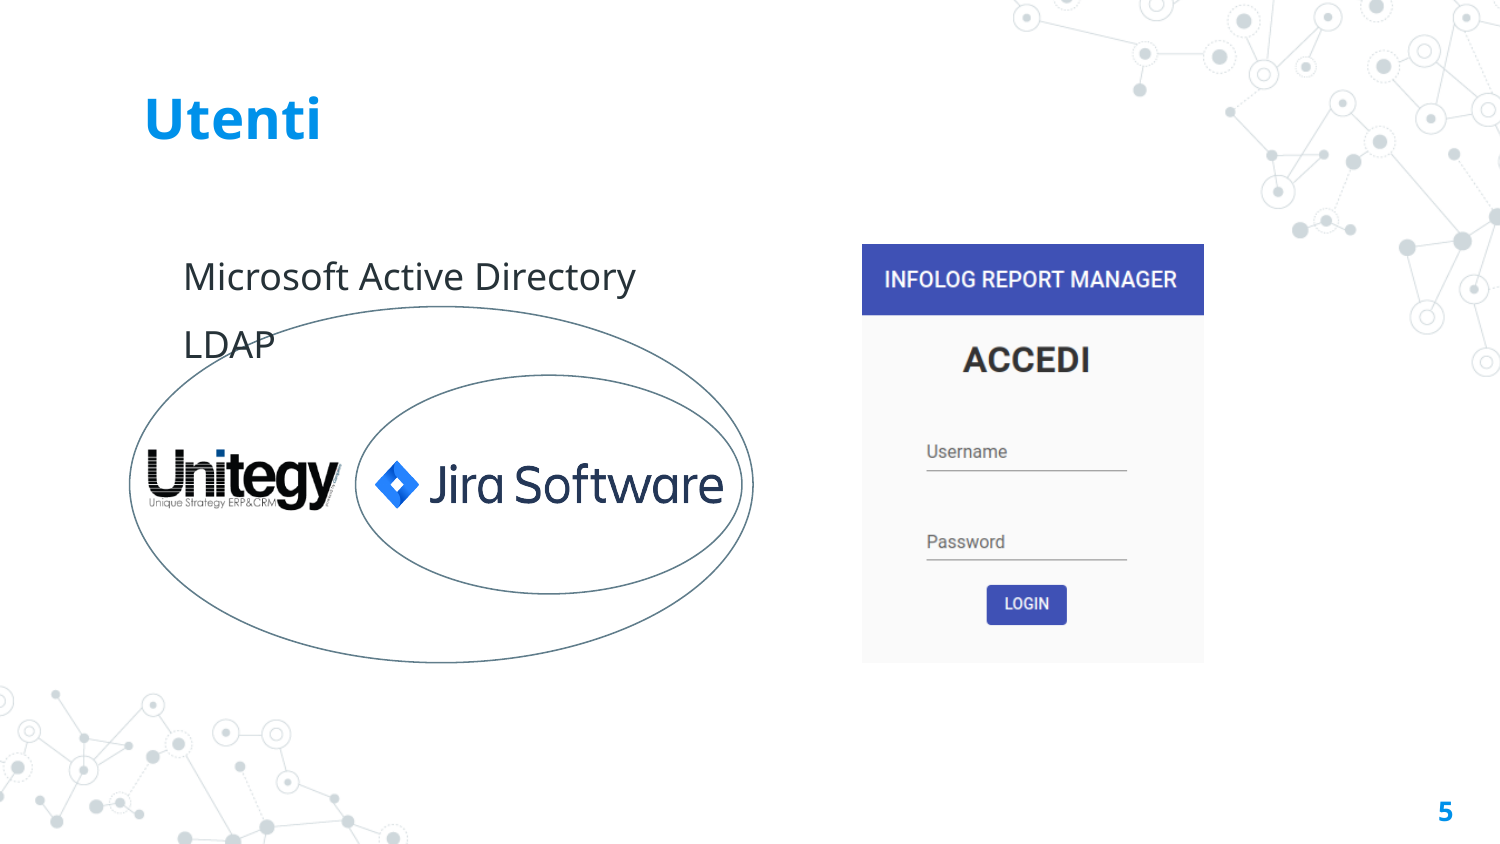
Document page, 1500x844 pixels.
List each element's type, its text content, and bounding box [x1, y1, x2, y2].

title Utenti [128, 50, 1372, 166]
slide_number 1 [1378, 779, 1469, 844]
list Microsoft Active Directory LDAP [167, 215, 715, 279]
picture [0, 0, 1500, 844]
